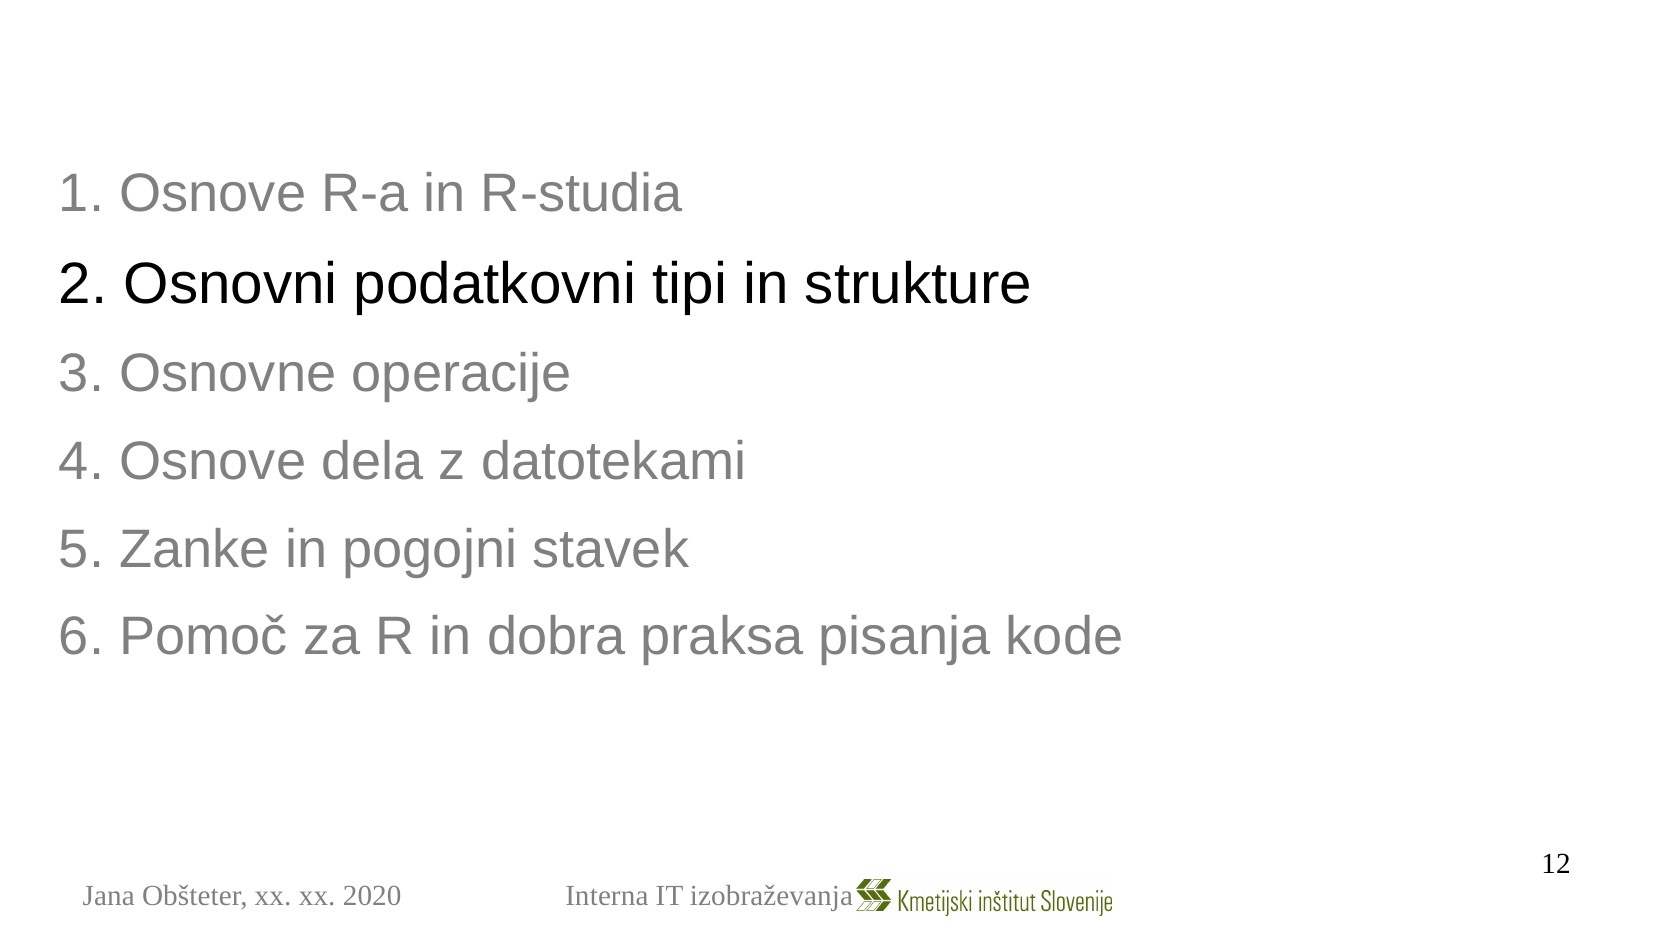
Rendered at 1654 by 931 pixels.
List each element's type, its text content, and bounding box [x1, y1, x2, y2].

picture [856, 879, 1112, 916]
list 1. Osnove R-a in R-studia 2. Osnovni podatkovni tipi in strukture 3. Osnovne operacije 4. Osnove dela z datotekami 5. Zanke in pogojni stavek 6. Pomoč za R in dobra praksa pisanja kode [59, 153, 1619, 815]
